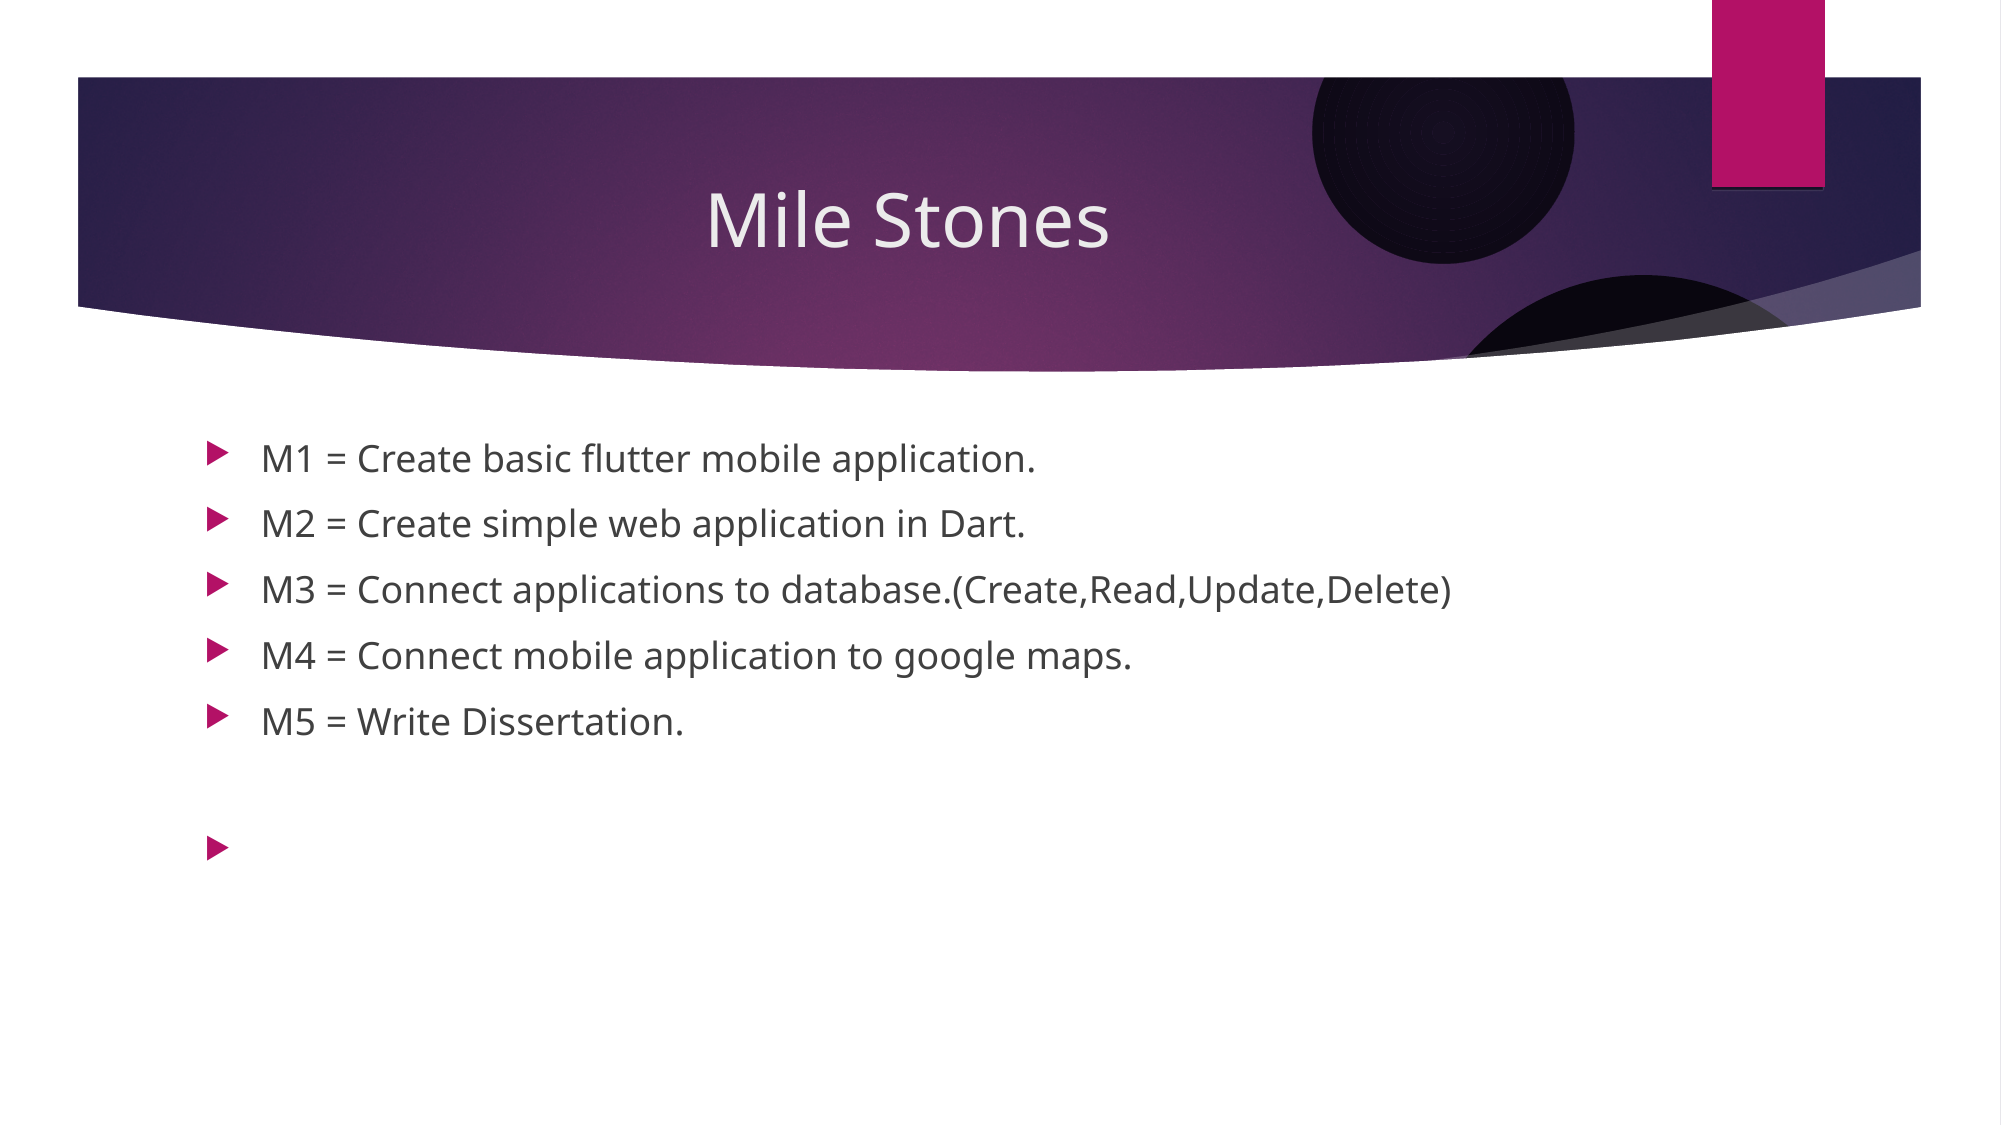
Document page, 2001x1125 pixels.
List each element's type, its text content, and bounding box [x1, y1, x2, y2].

title Mile Stones [189, 159, 1627, 276]
list M1 = Create basic flutter mobile application. M2 = Create simple web application in Dart. M3 = Connect applications to database.(Create,Read,Update,Delete) M4 = Connect mobile application to google maps. M5 = Write Dissertation. [189, 427, 1638, 988]
